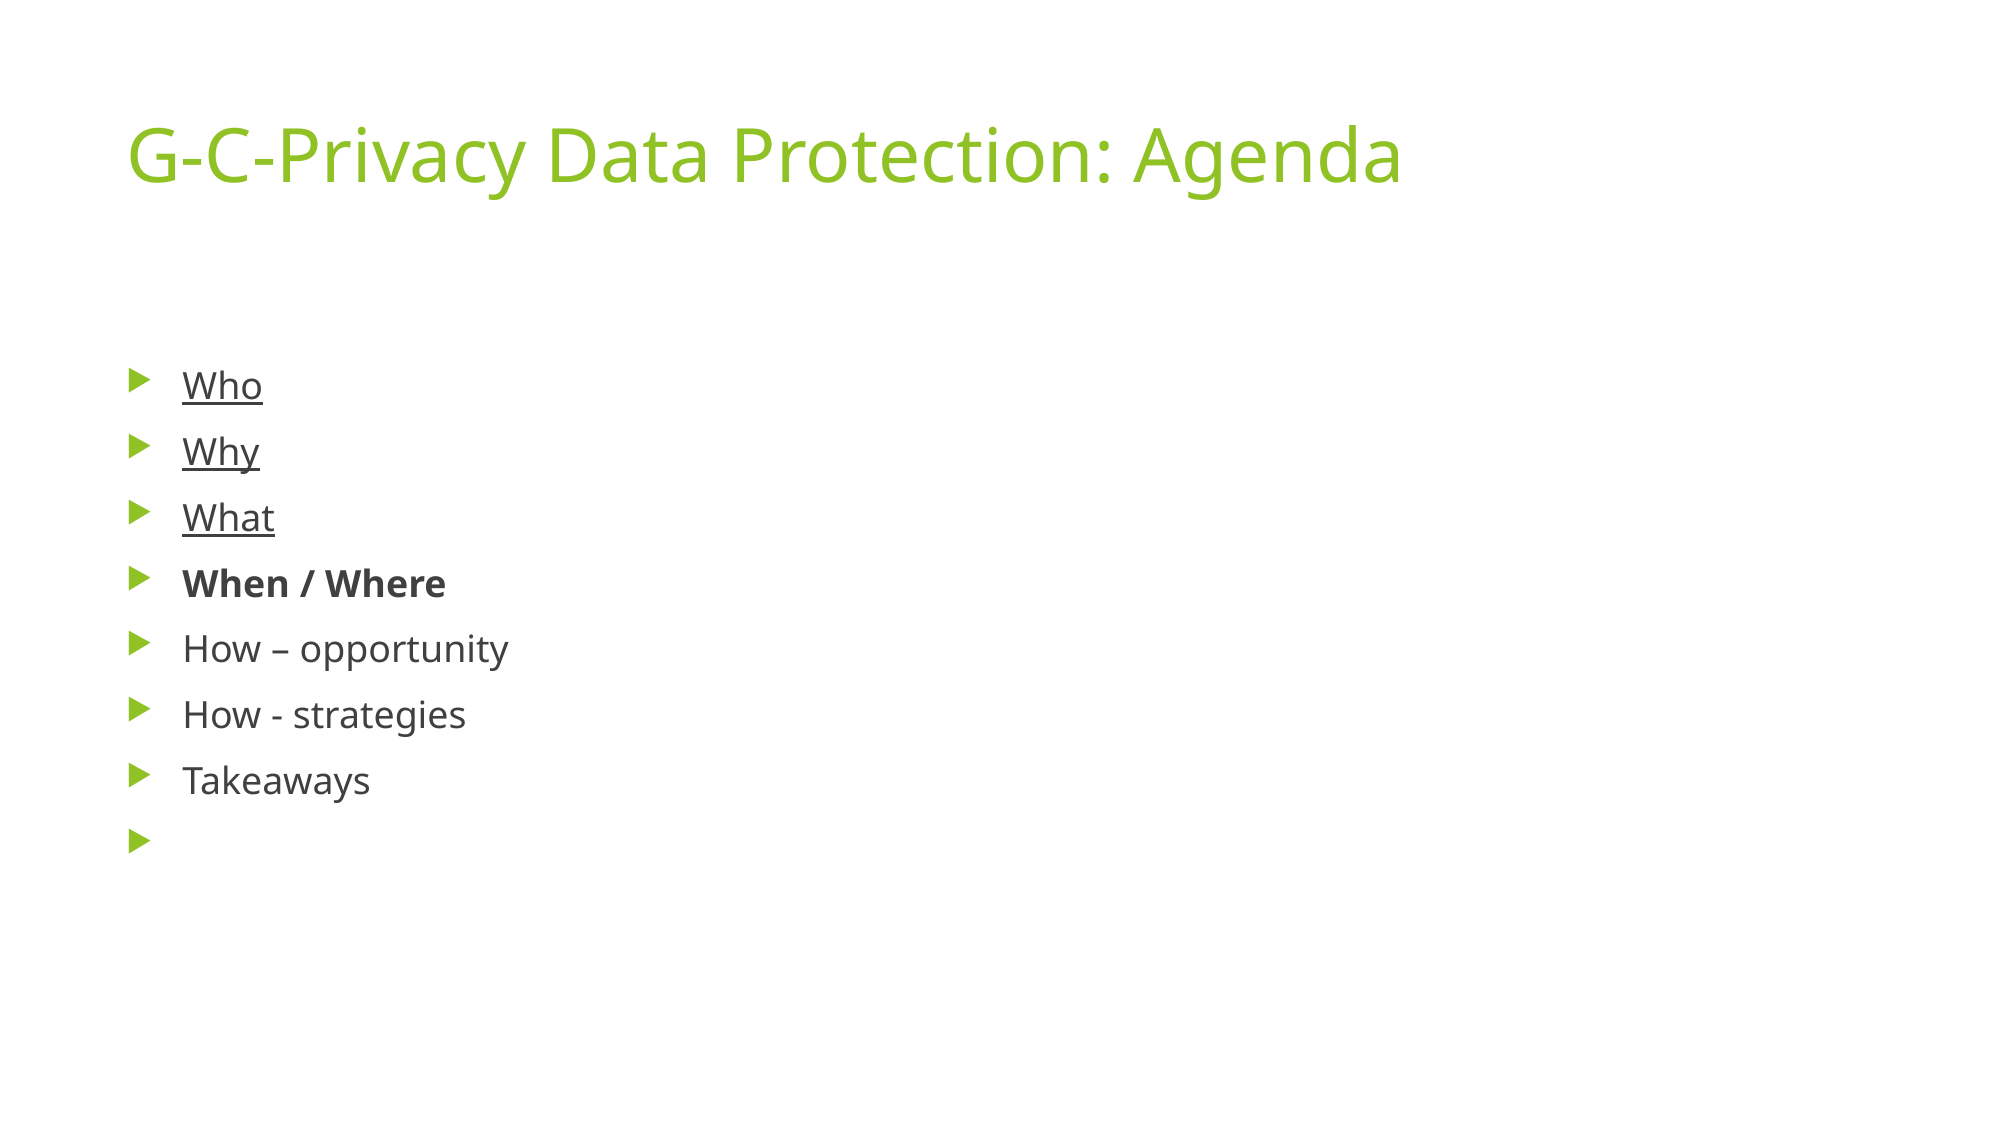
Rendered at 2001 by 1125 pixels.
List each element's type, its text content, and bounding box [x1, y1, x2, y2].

title G-C-Privacy Data Protection: Agenda [111, 99, 1522, 317]
list Who Why What When / Where How – opportunity How - strategies Takeaways [111, 354, 1522, 992]
